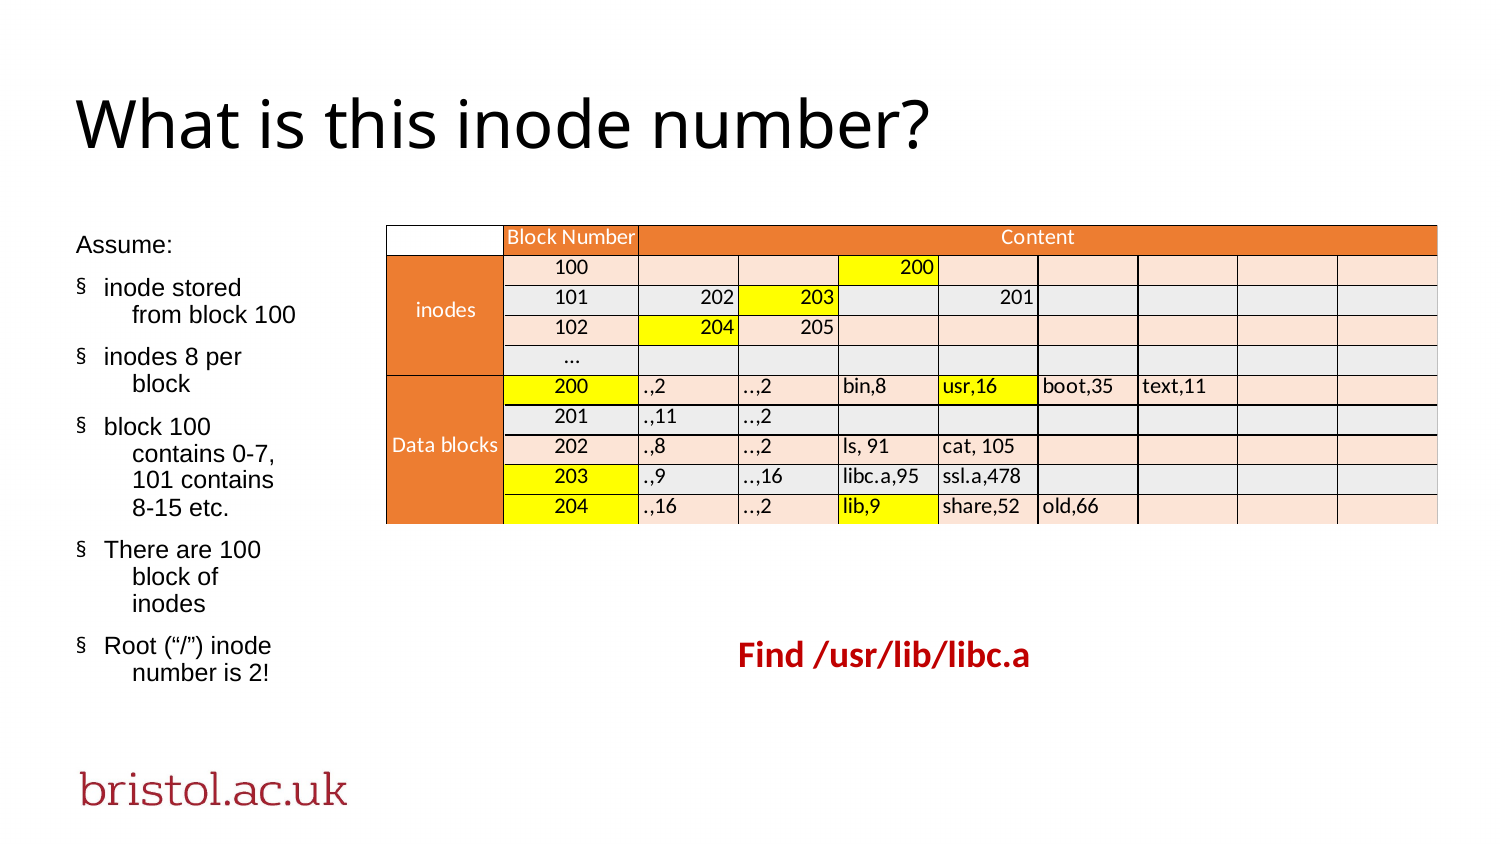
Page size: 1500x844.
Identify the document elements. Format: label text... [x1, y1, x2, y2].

text_box Find /usr/lib/libc.a [723, 622, 1049, 683]
list Assume: inode stored from block 100 inodes 8 per block block 100 contains 0-7, 101 contains 8-15 etc. There are 100 block of inodes Root (“/”) inode number is 2! [60, 224, 313, 708]
title What is this inode number? [60, 44, 1440, 209]
chart [385, 225, 1439, 526]
